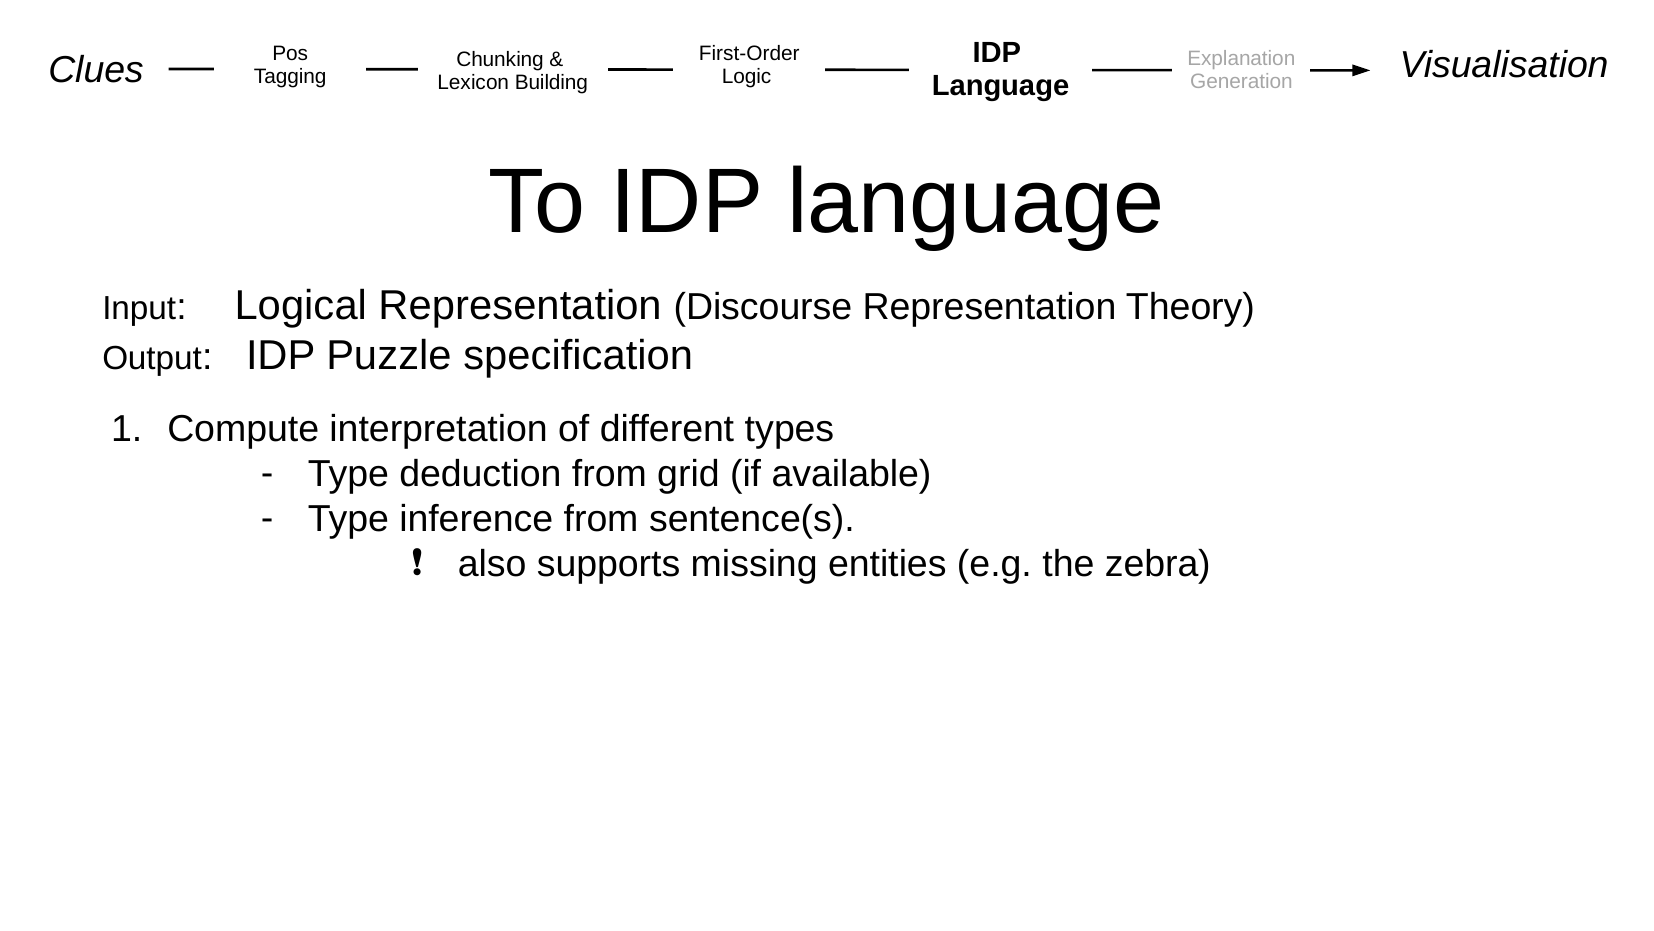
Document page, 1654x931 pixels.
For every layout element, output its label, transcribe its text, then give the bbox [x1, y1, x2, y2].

text_box Visualisation [1384, 37, 1624, 94]
text_box Chunking & Lexicon Building [418, 40, 608, 102]
text_box First-Order Logic [673, 35, 825, 96]
text_box IDP Language [909, 29, 1092, 109]
text_box Explanation Generation [1172, 39, 1310, 101]
title To IDP language [82, 120, 1571, 277]
text_box Compute interpretation of different types Type deduction from grid (if available) Type inference from sentence(s). also supports missing entities (e.g. the zebra) [96, 396, 1547, 889]
text_box Input: Logical Representation (Discourse Representation Theory) Output: IDP Puzzle specification [85, 270, 1573, 385]
text_box Pos Tagging [214, 34, 366, 96]
text_box Clues [31, 42, 161, 99]
